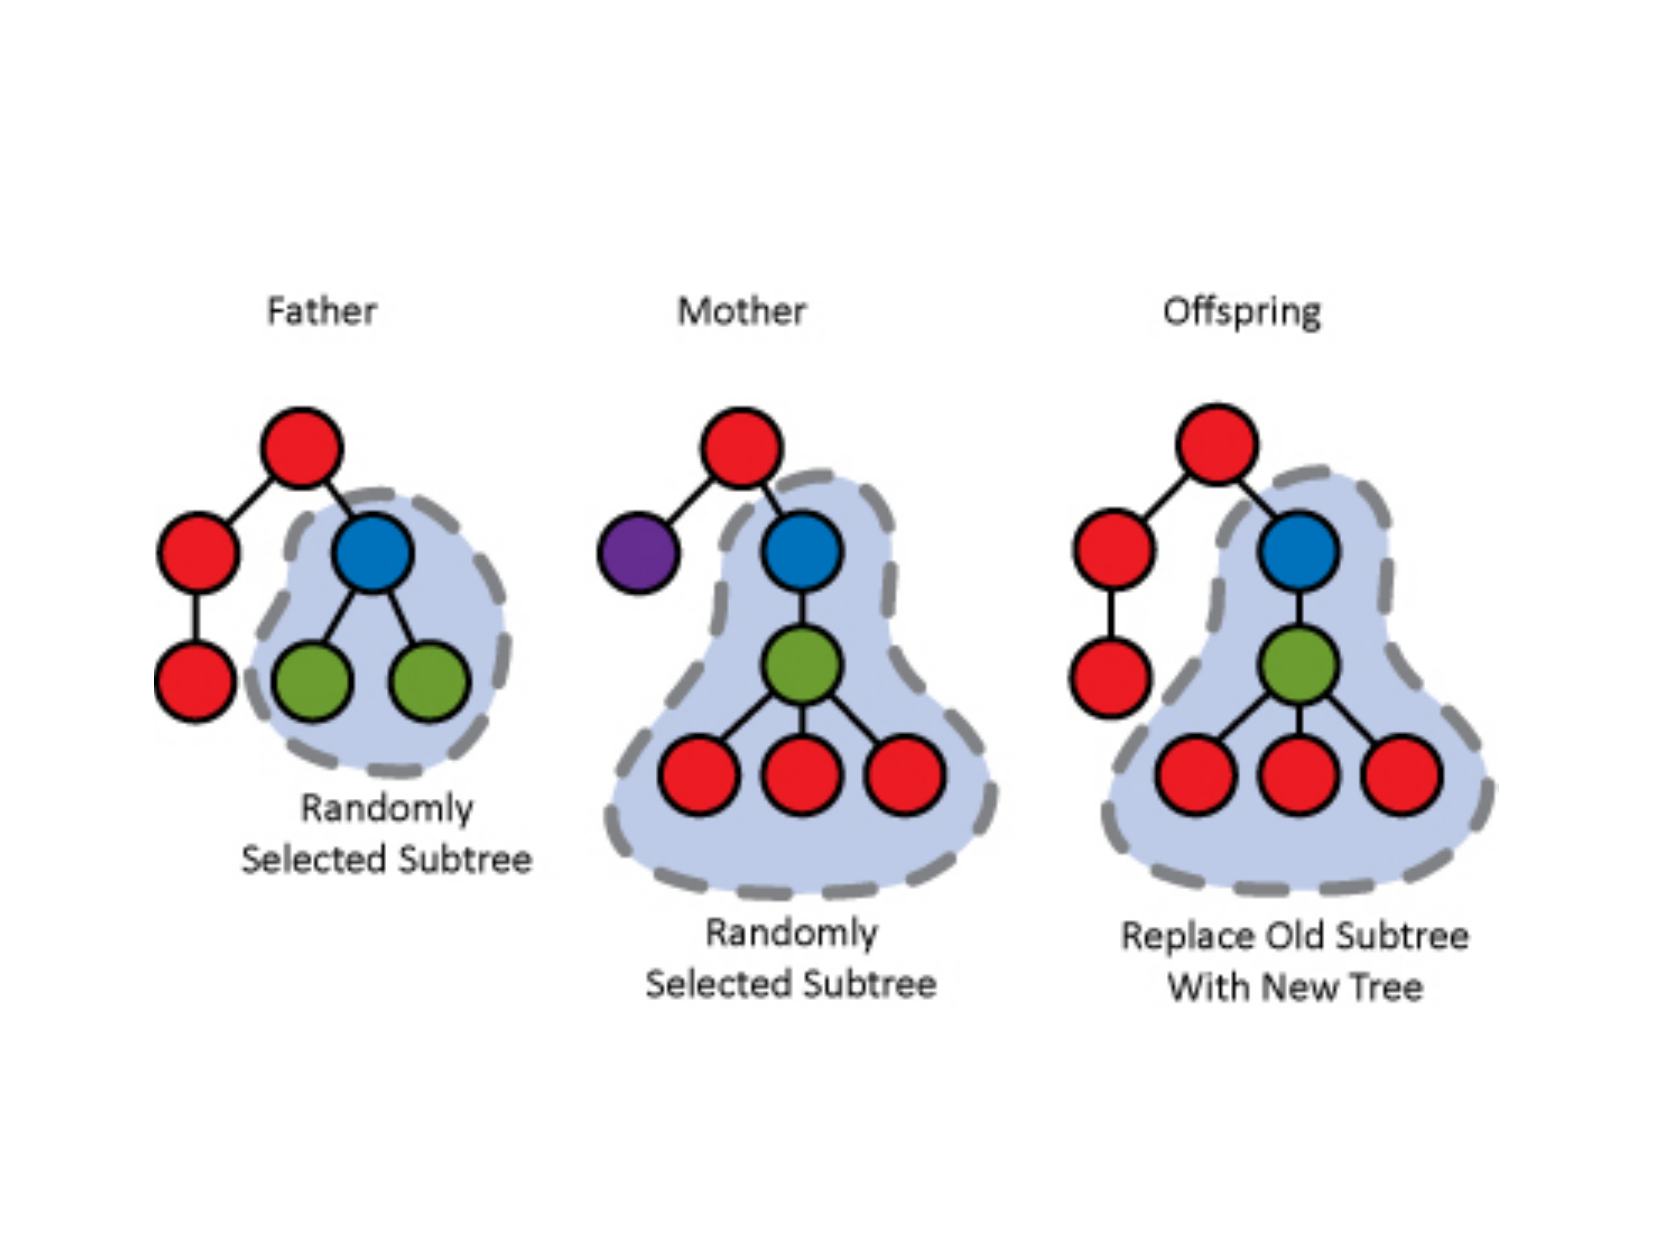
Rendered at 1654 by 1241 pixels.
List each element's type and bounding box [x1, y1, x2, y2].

picture [154, 290, 1499, 1010]
